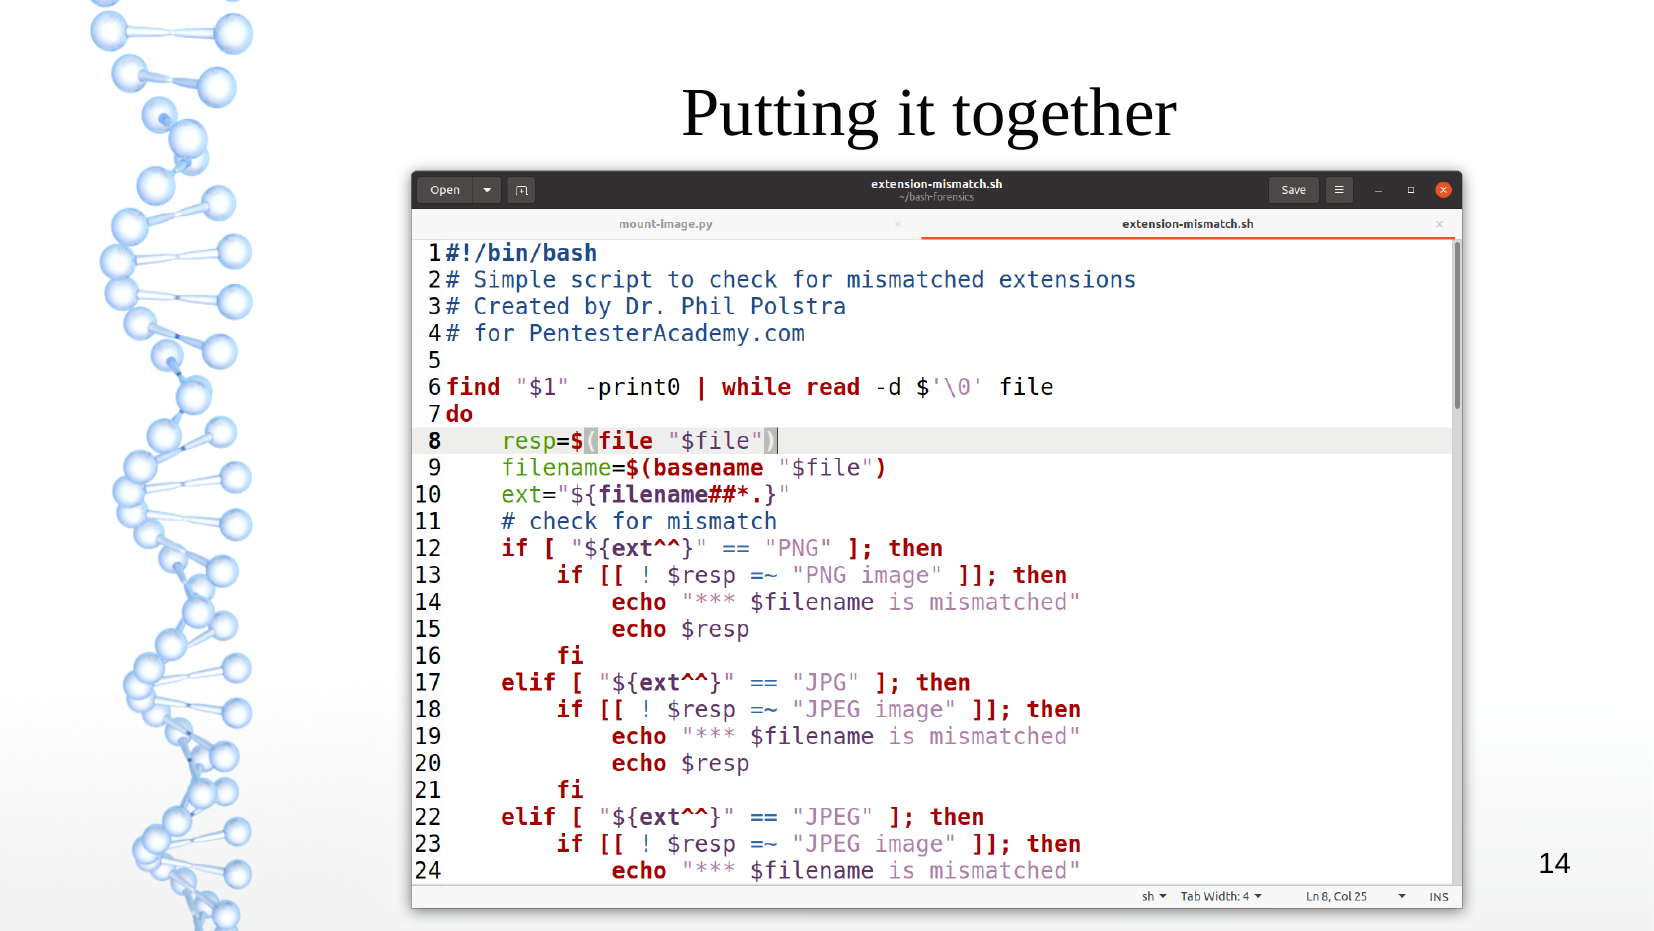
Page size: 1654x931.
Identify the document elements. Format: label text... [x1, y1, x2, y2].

picture [0, 0, 1654, 931]
title Putting it together [265, 35, 1595, 189]
